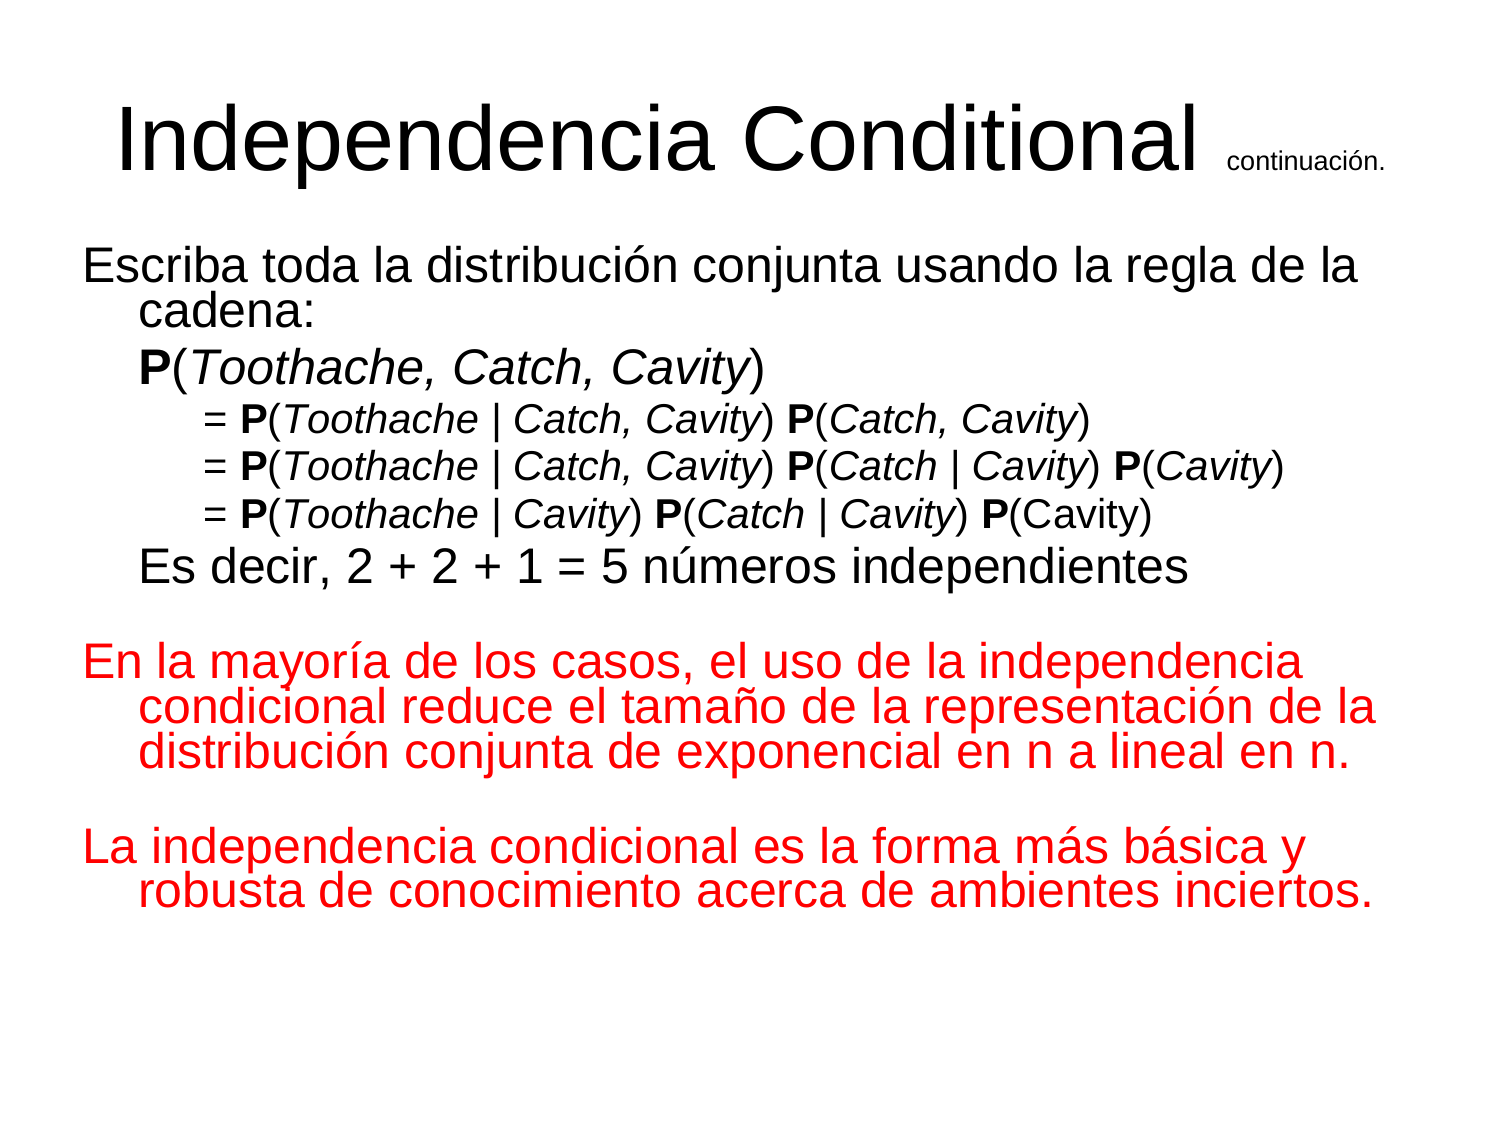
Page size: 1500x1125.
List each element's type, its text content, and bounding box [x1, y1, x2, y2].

title Independencia Conditional continuación. [75, 45, 1426, 233]
list Escriba toda la distribución conjunta usando la regla de la cadena: P(Toothache, Catch, Cavity) = P(Toothache | Catch, Cavity) P(Catch, Cavity) = P(Toothache | Catch, Cavity) P(Catch | Cavity) P(Cavity) = P(Toothache | Cavity) P(Catch | Cavity) P(Cavity) Es decir, 2 + 2 + 1 = 5 números independientes En la mayoría de los casos, el uso de la independencia condicional reduce el tamaño de la representación de la distribución conjunta de exponencial en n a lineal en n. La independencia condicional es la forma más básica y robusta de conocimiento acerca de ambientes inciertos. [67, 239, 1418, 1093]
